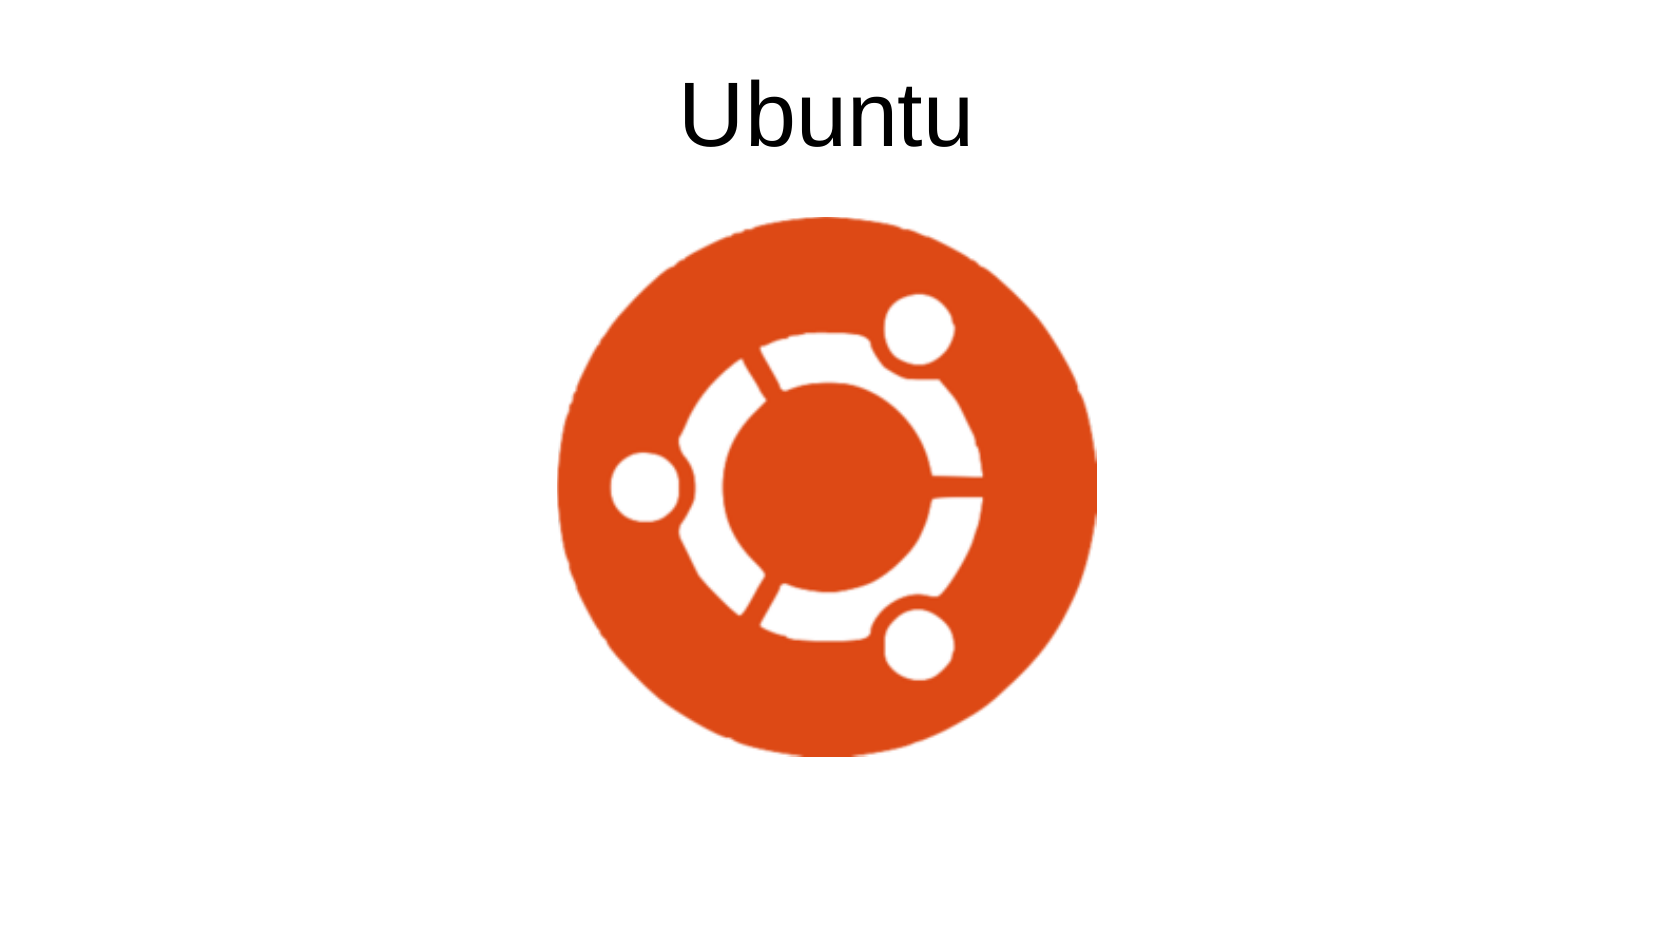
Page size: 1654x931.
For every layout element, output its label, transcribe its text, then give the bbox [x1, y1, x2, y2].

title Ubuntu [82, 37, 1571, 193]
picture [557, 217, 1097, 758]
